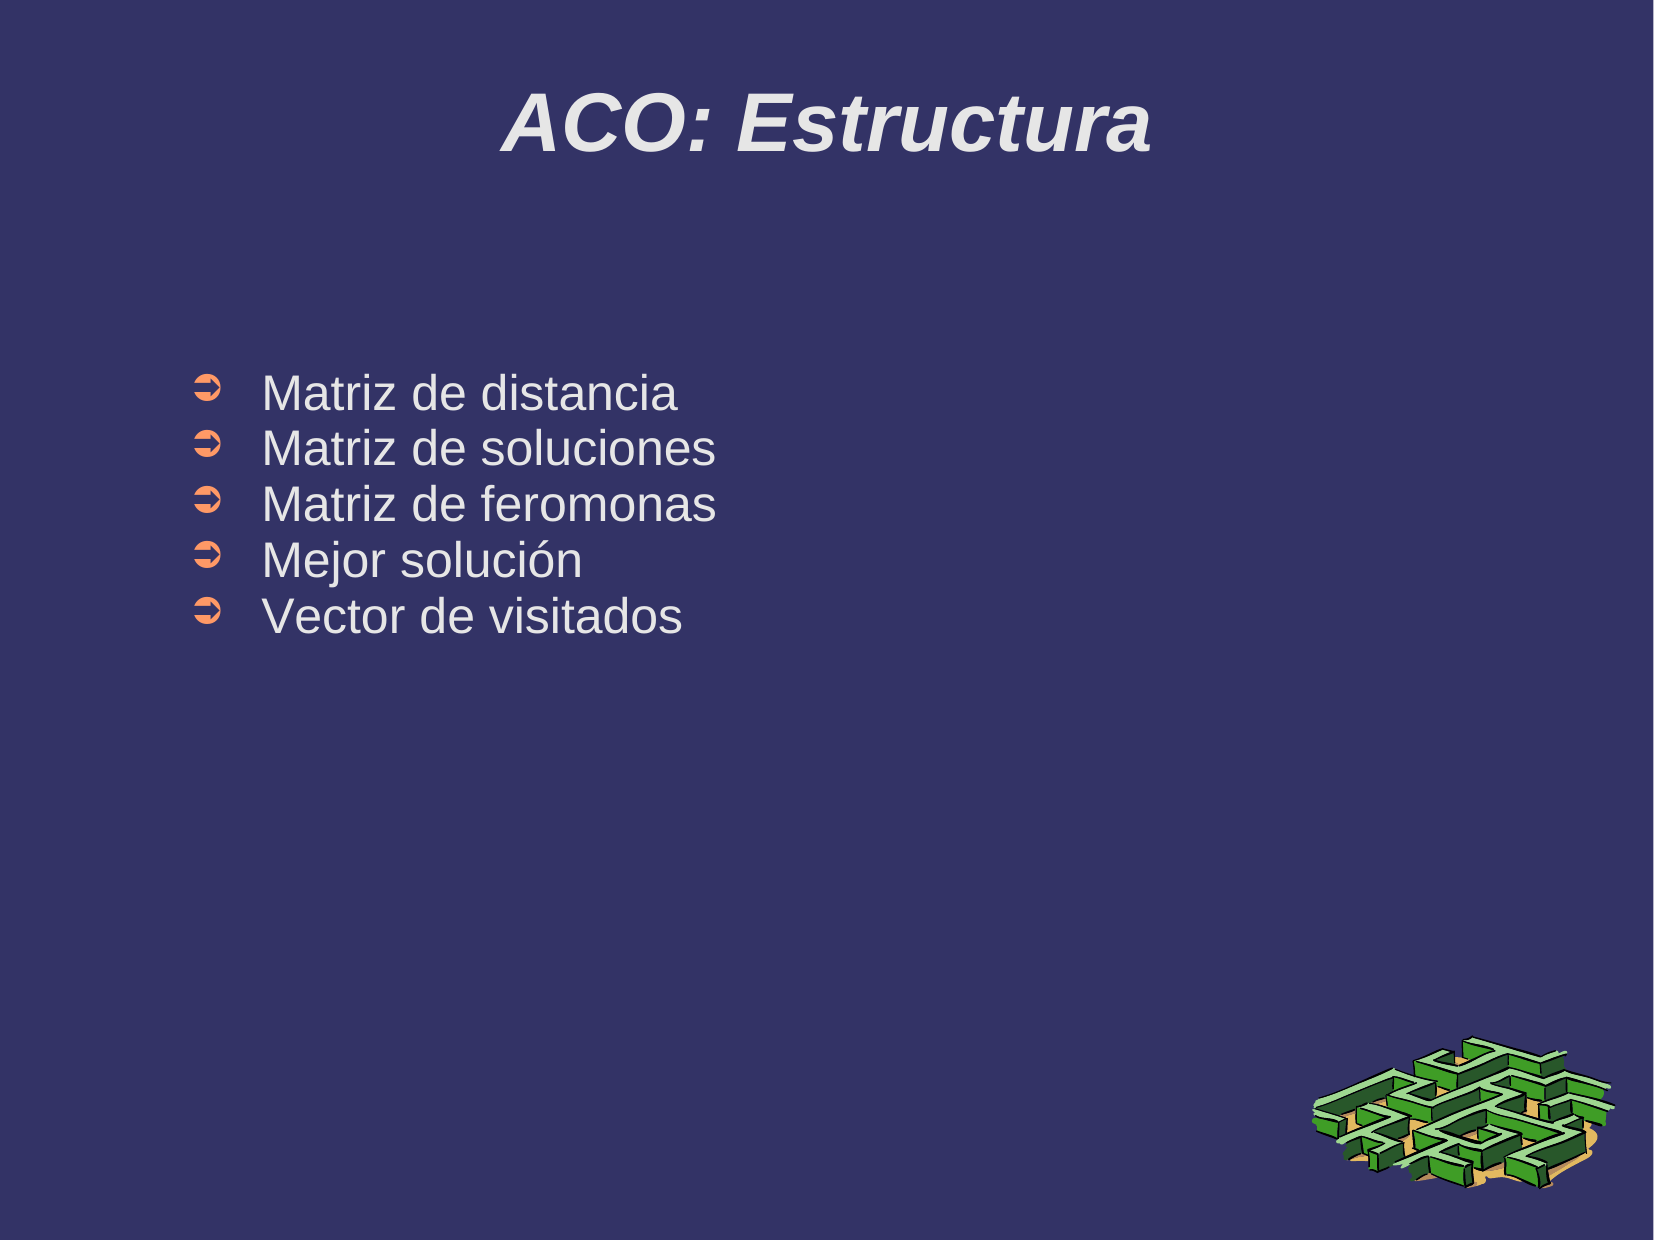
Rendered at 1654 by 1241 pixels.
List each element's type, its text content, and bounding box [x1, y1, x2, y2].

title ACO: Estructura [121, 19, 1534, 227]
list Matriz de distancia Matriz de soluciones Matriz de feromonas Mejor solución Vector de visitados [178, 364, 1570, 1085]
